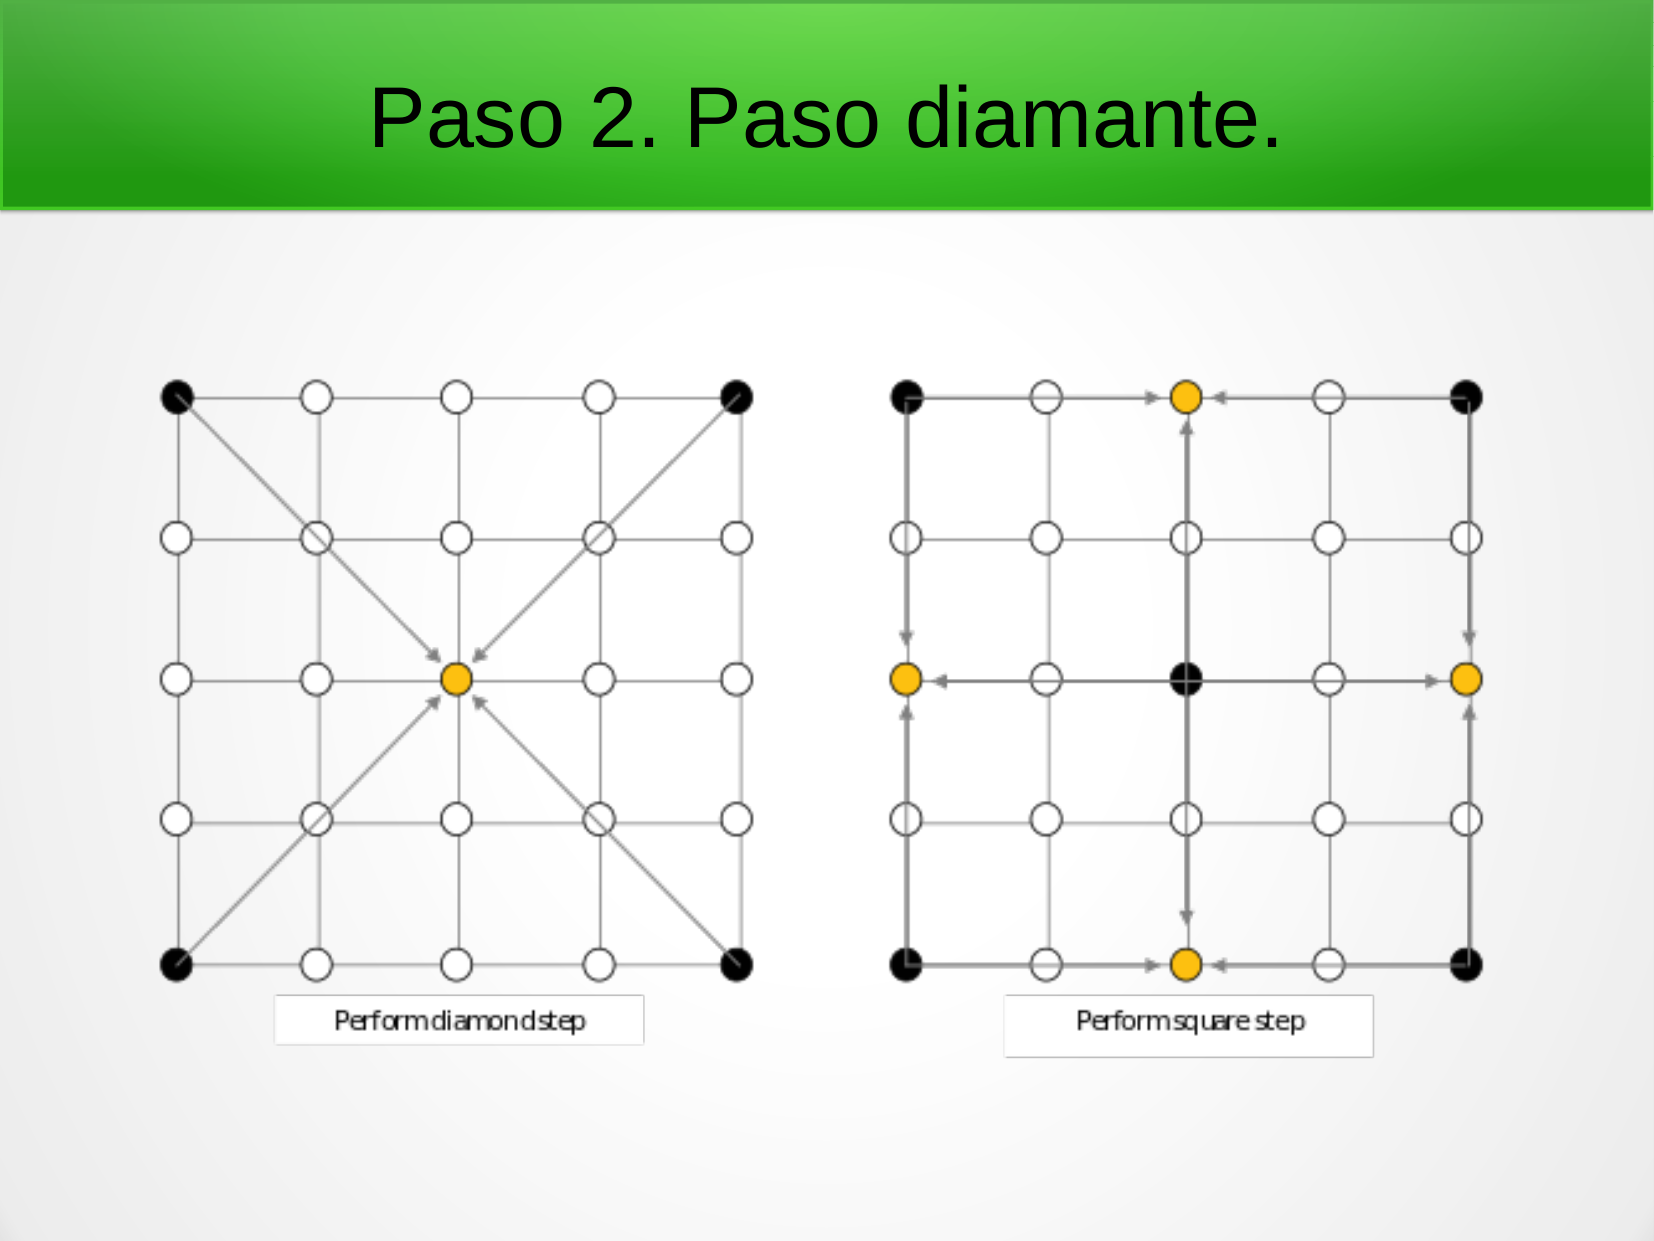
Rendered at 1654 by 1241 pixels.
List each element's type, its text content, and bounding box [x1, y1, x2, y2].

title Paso 2. Paso diamante. [82, 47, 1571, 189]
picture [116, 358, 1538, 1078]
